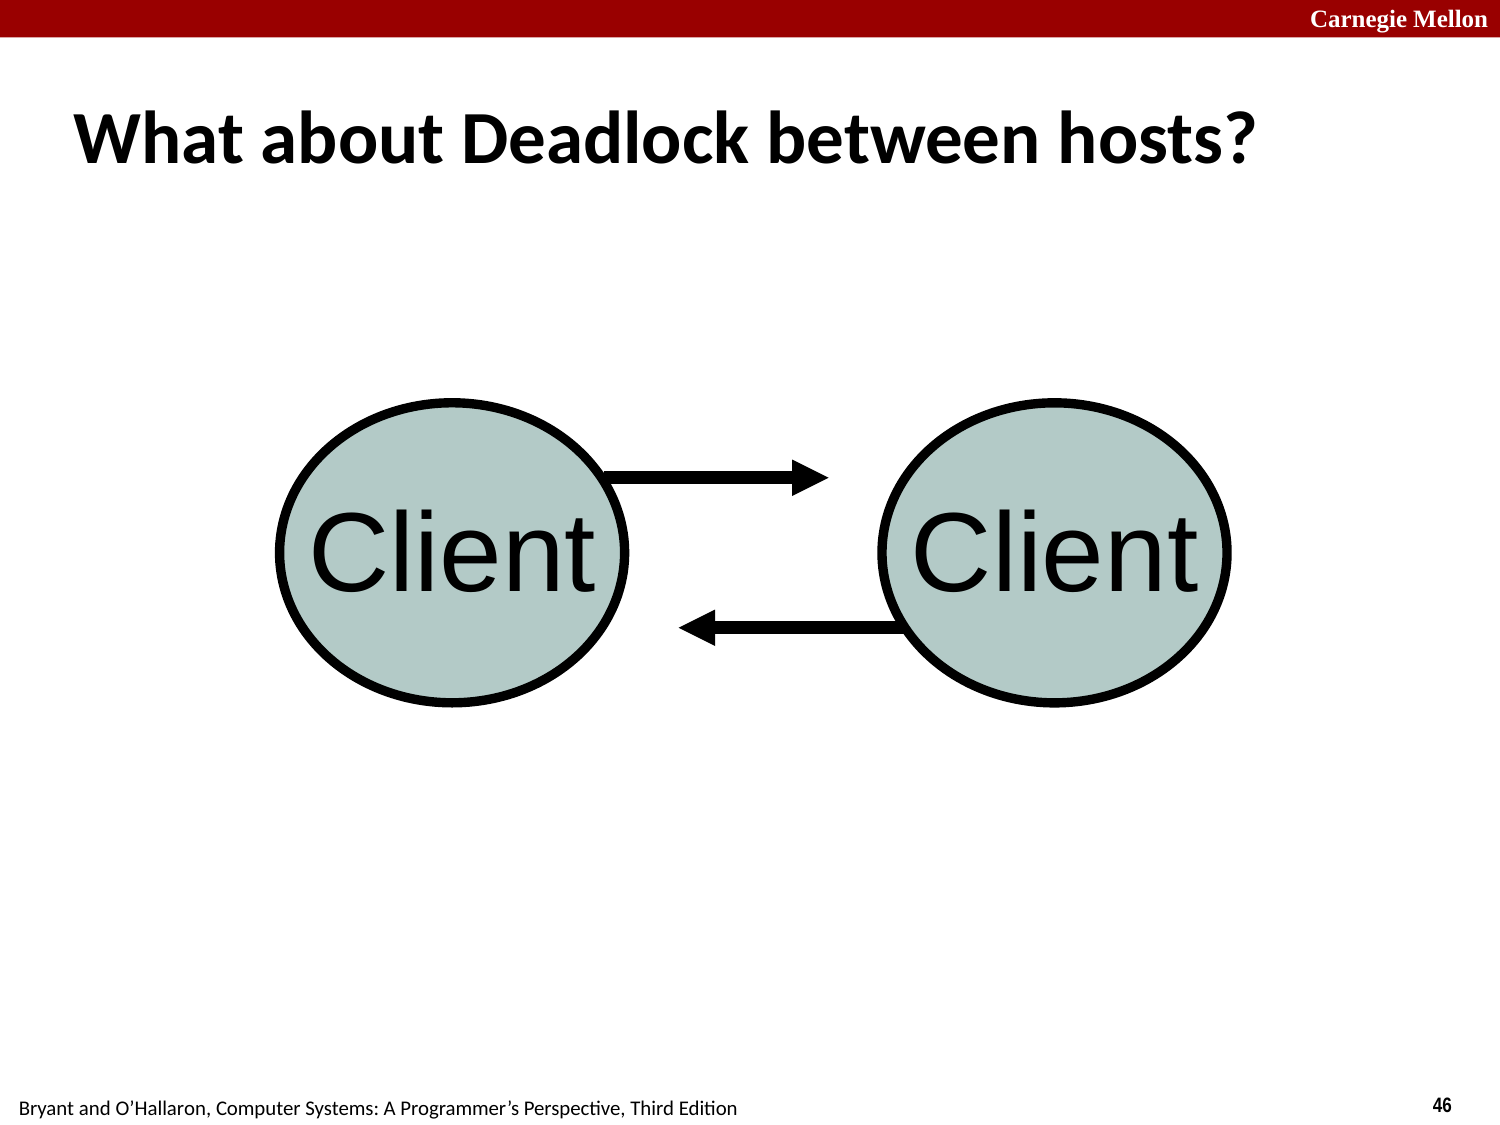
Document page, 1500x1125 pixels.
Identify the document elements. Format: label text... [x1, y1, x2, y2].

text_box Client [279, 402, 625, 703]
text_box Client [881, 402, 1228, 703]
title What about Deadlock between hosts? [58, 71, 1304, 197]
